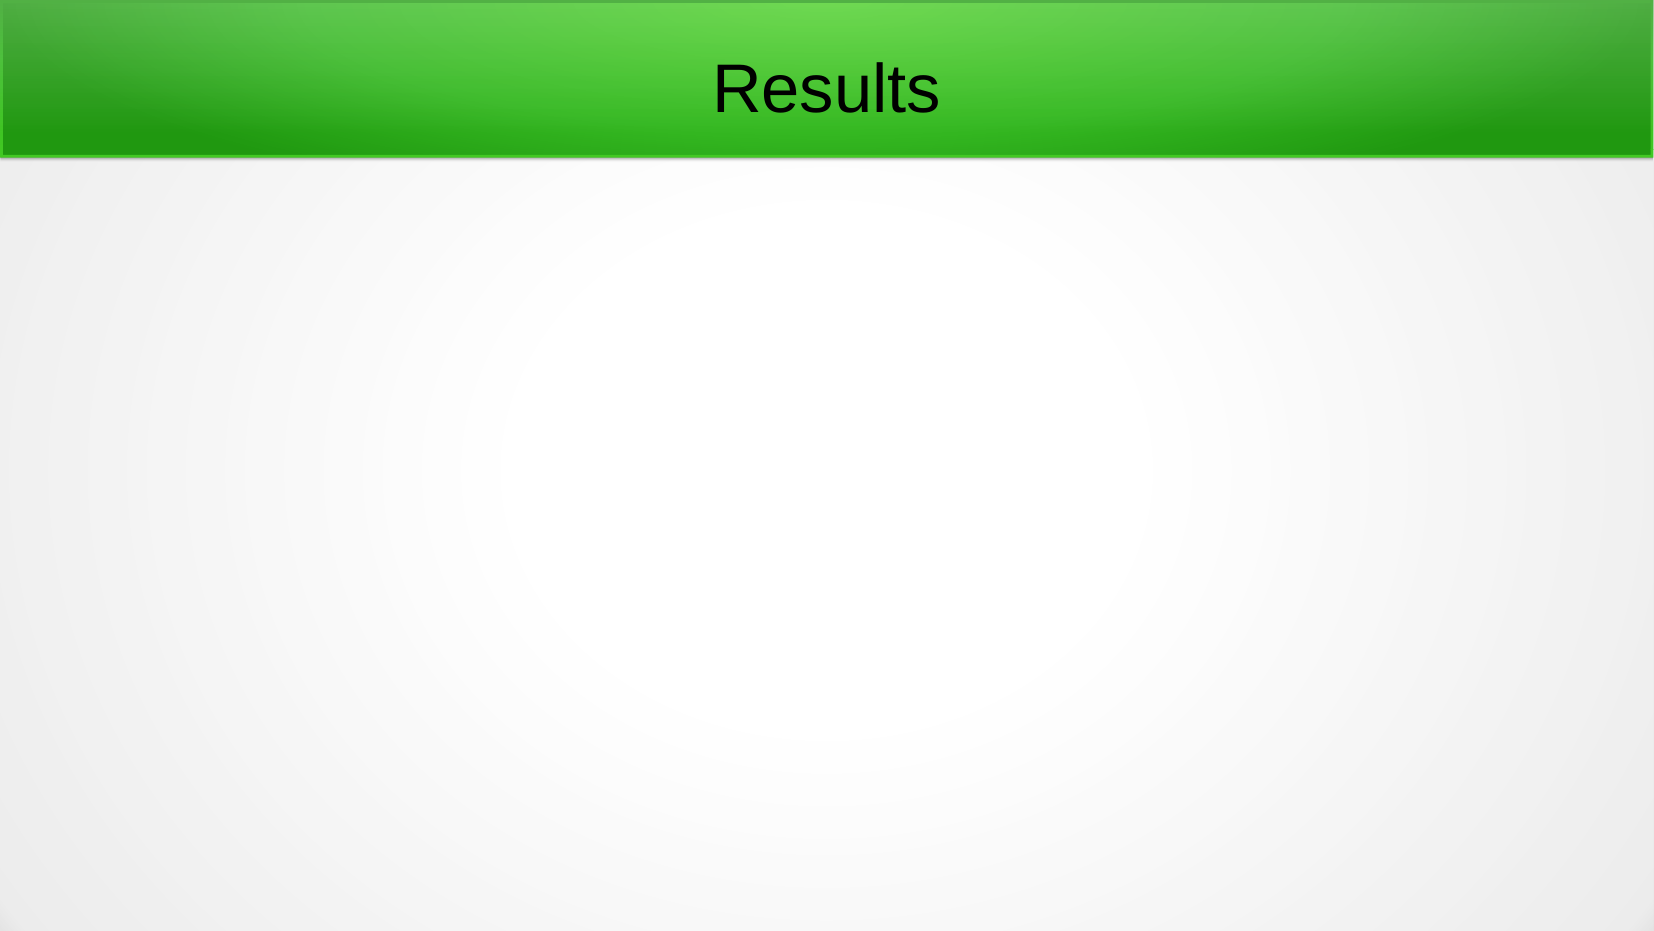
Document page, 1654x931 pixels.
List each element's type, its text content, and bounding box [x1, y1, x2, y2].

title Results [82, 35, 1571, 142]
